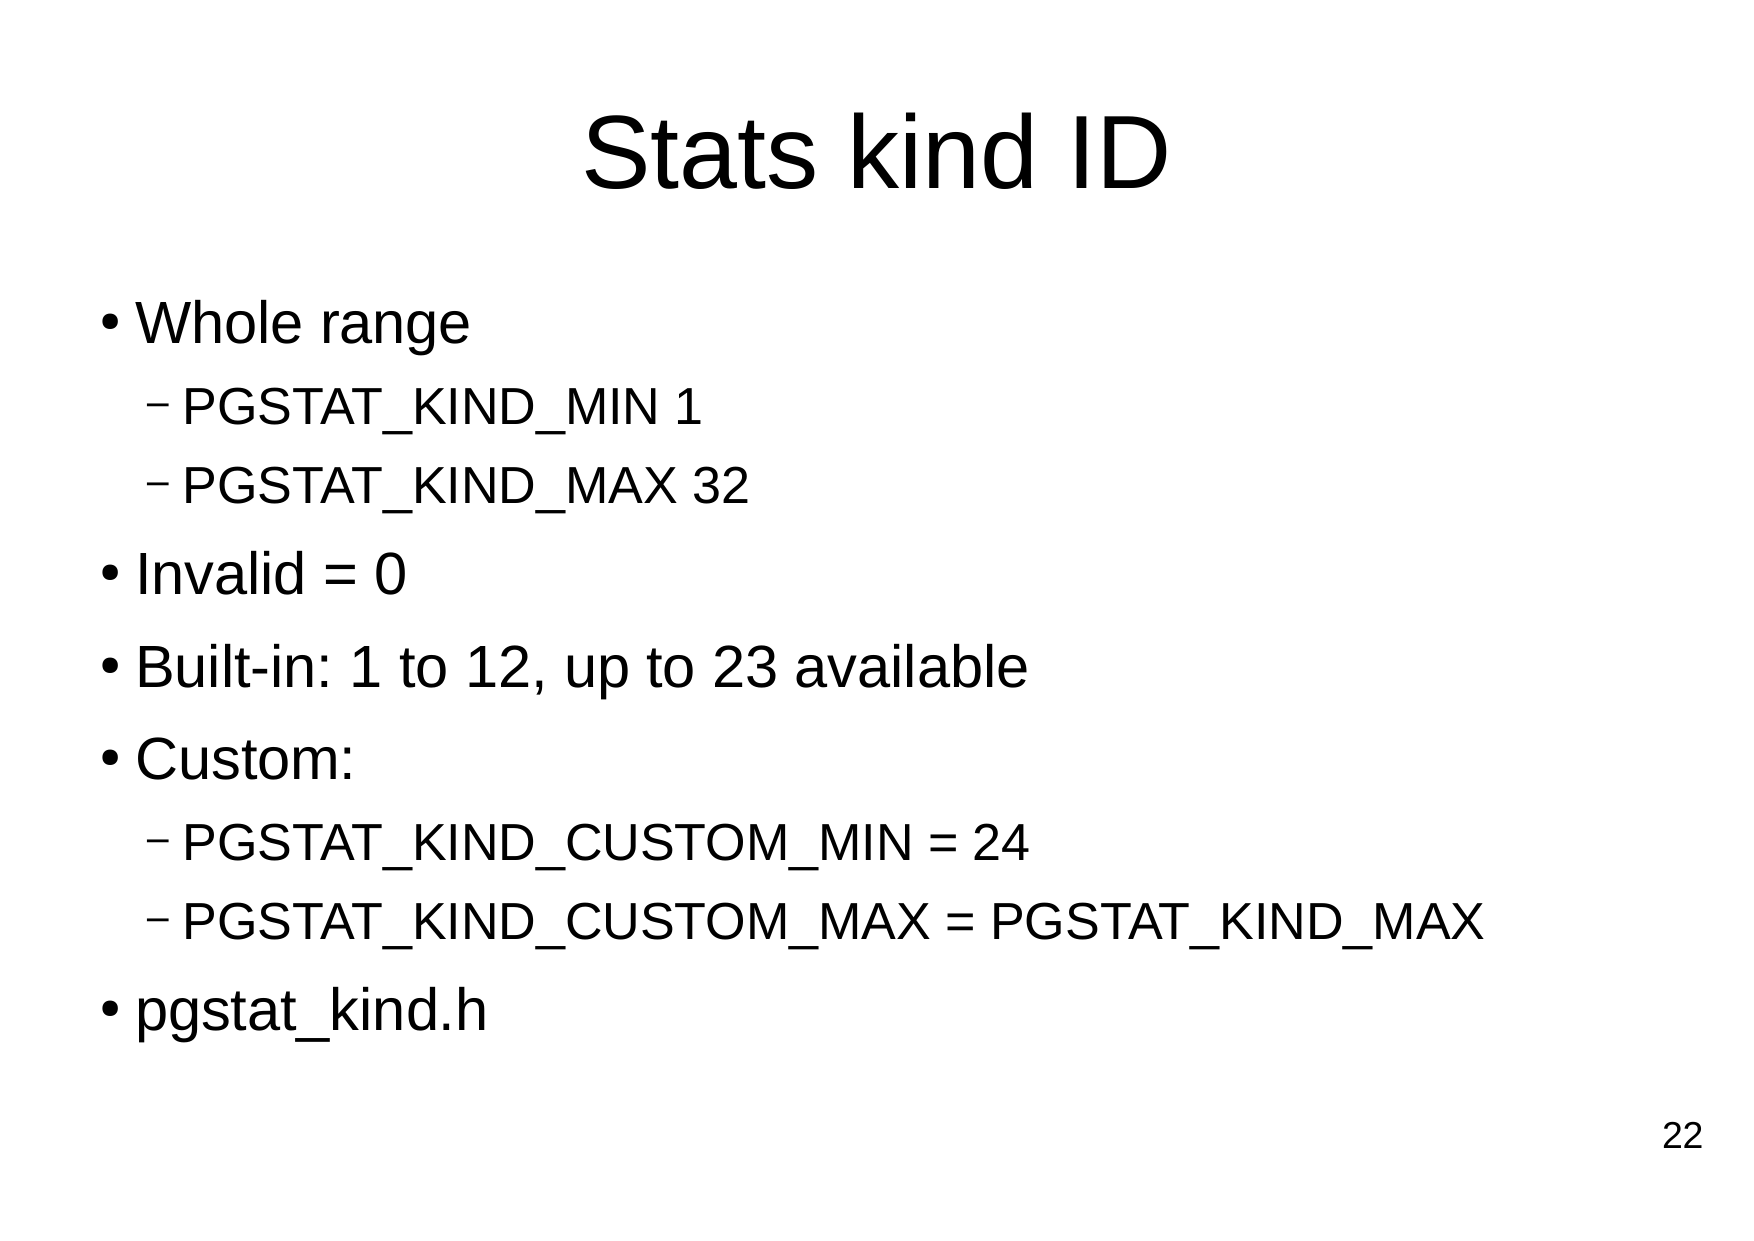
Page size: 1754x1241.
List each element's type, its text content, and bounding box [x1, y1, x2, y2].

title Stats kind ID [87, 49, 1667, 257]
text_box <number> [1447, 1106, 1719, 1201]
list Whole range PGSTAT_KIND_MIN 1 PGSTAT_KIND_MAX 32 Invalid = 0 Built-in: 1 to 12, up to 23 available Custom: PGSTAT_KIND_CUSTOM_MIN = 24 PGSTAT_KIND_CUSTOM_MAX = PGSTAT_KIND_MAX pgstat_kind.h [87, 290, 1667, 1051]
